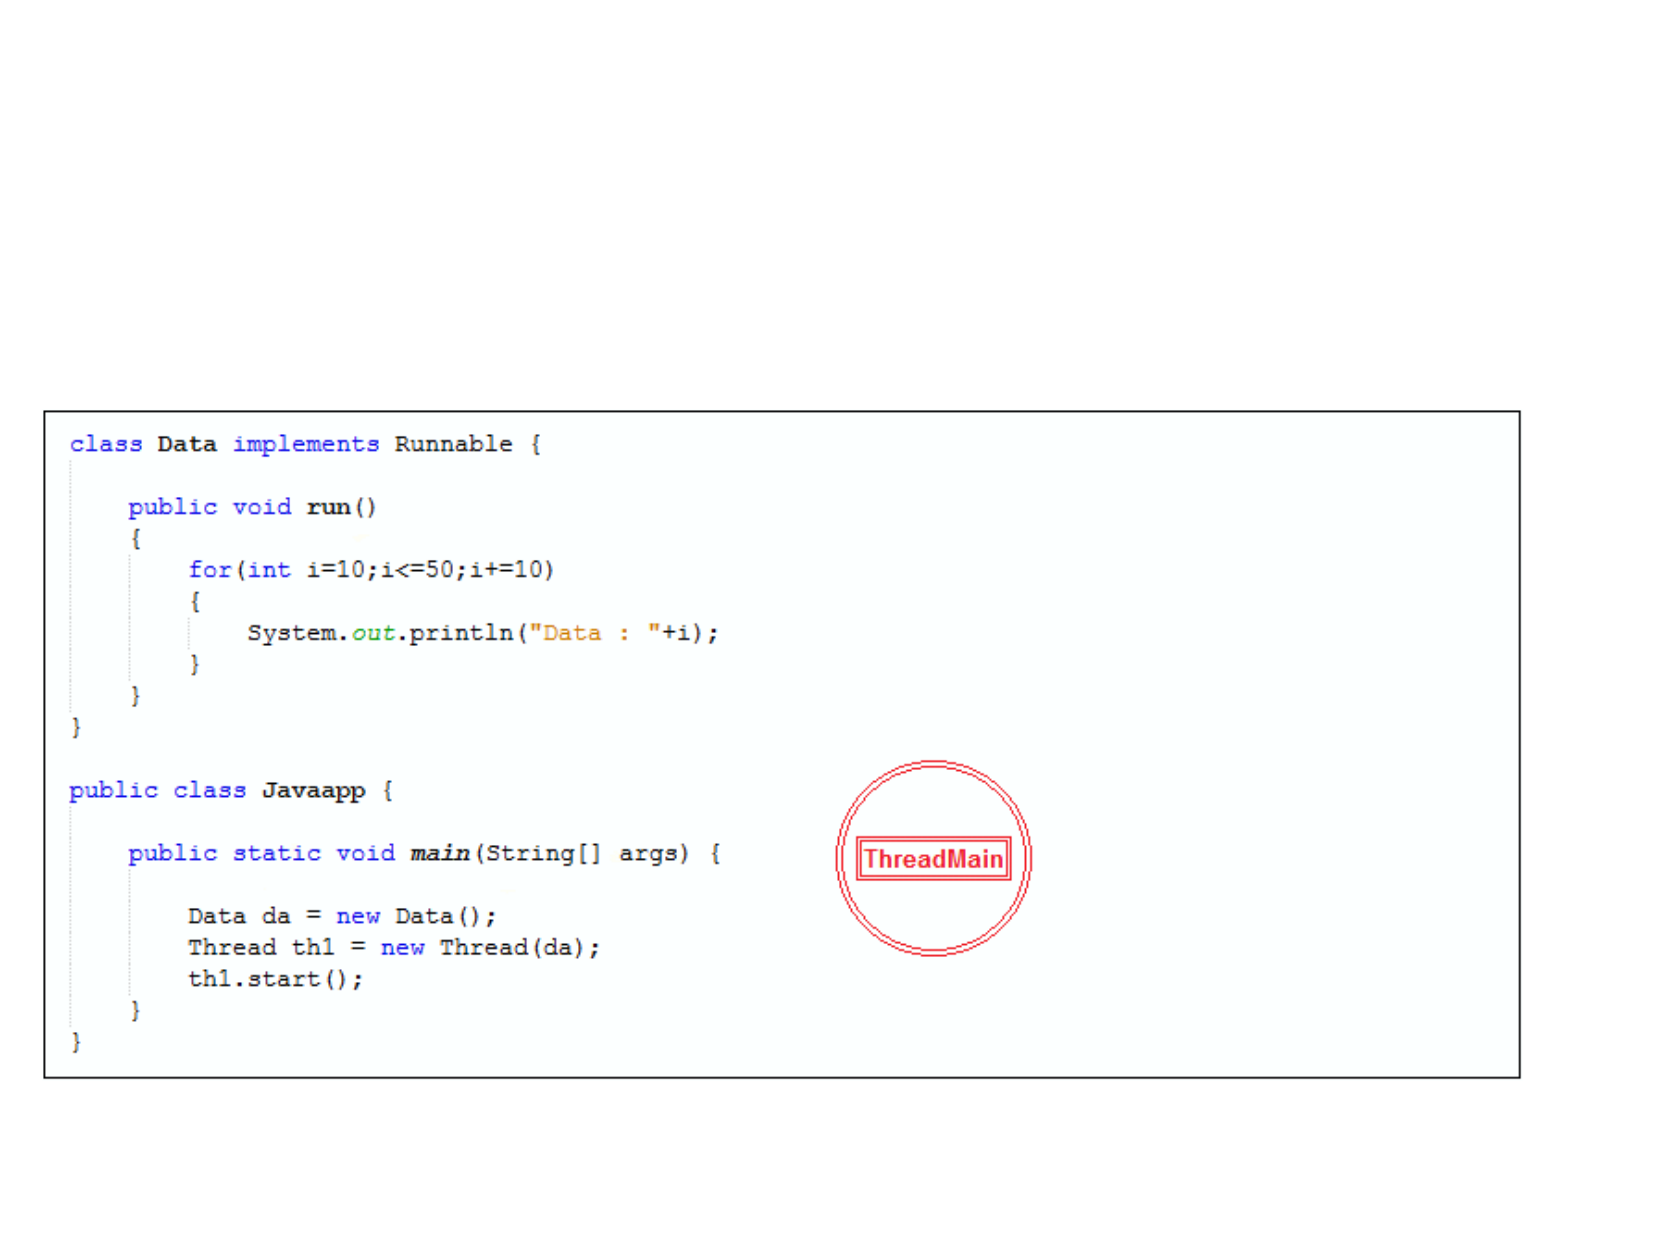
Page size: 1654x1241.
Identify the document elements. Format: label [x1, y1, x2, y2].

picture [42, 409, 1523, 1081]
